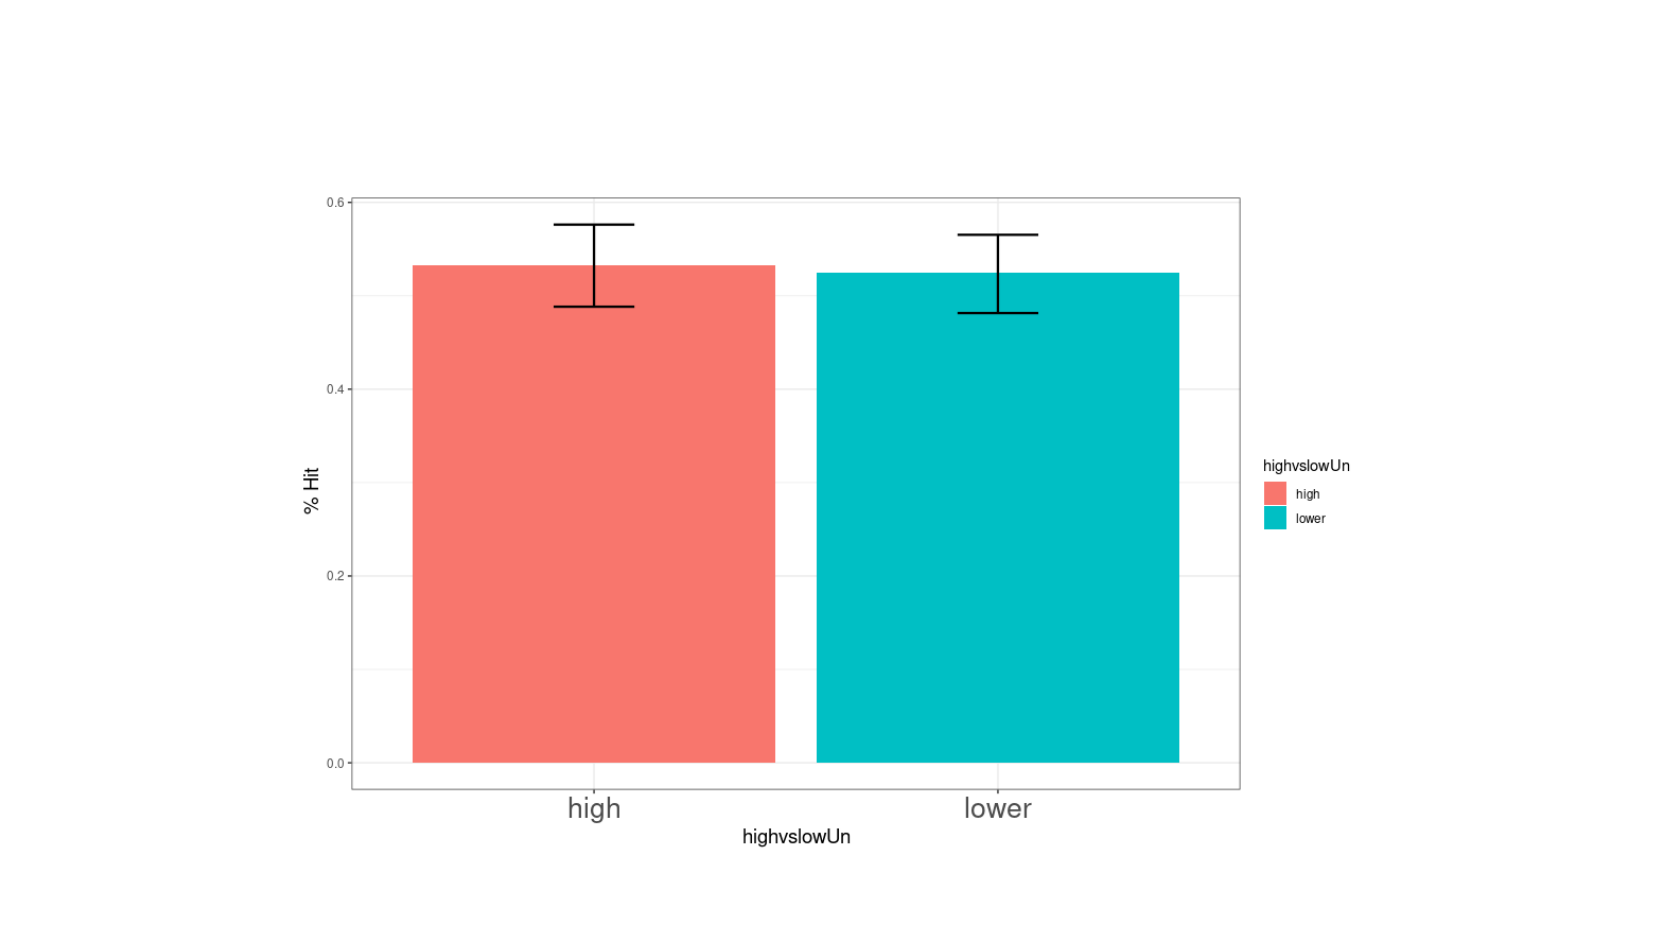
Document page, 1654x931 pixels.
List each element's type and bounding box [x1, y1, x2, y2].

picture [296, 190, 1366, 856]
